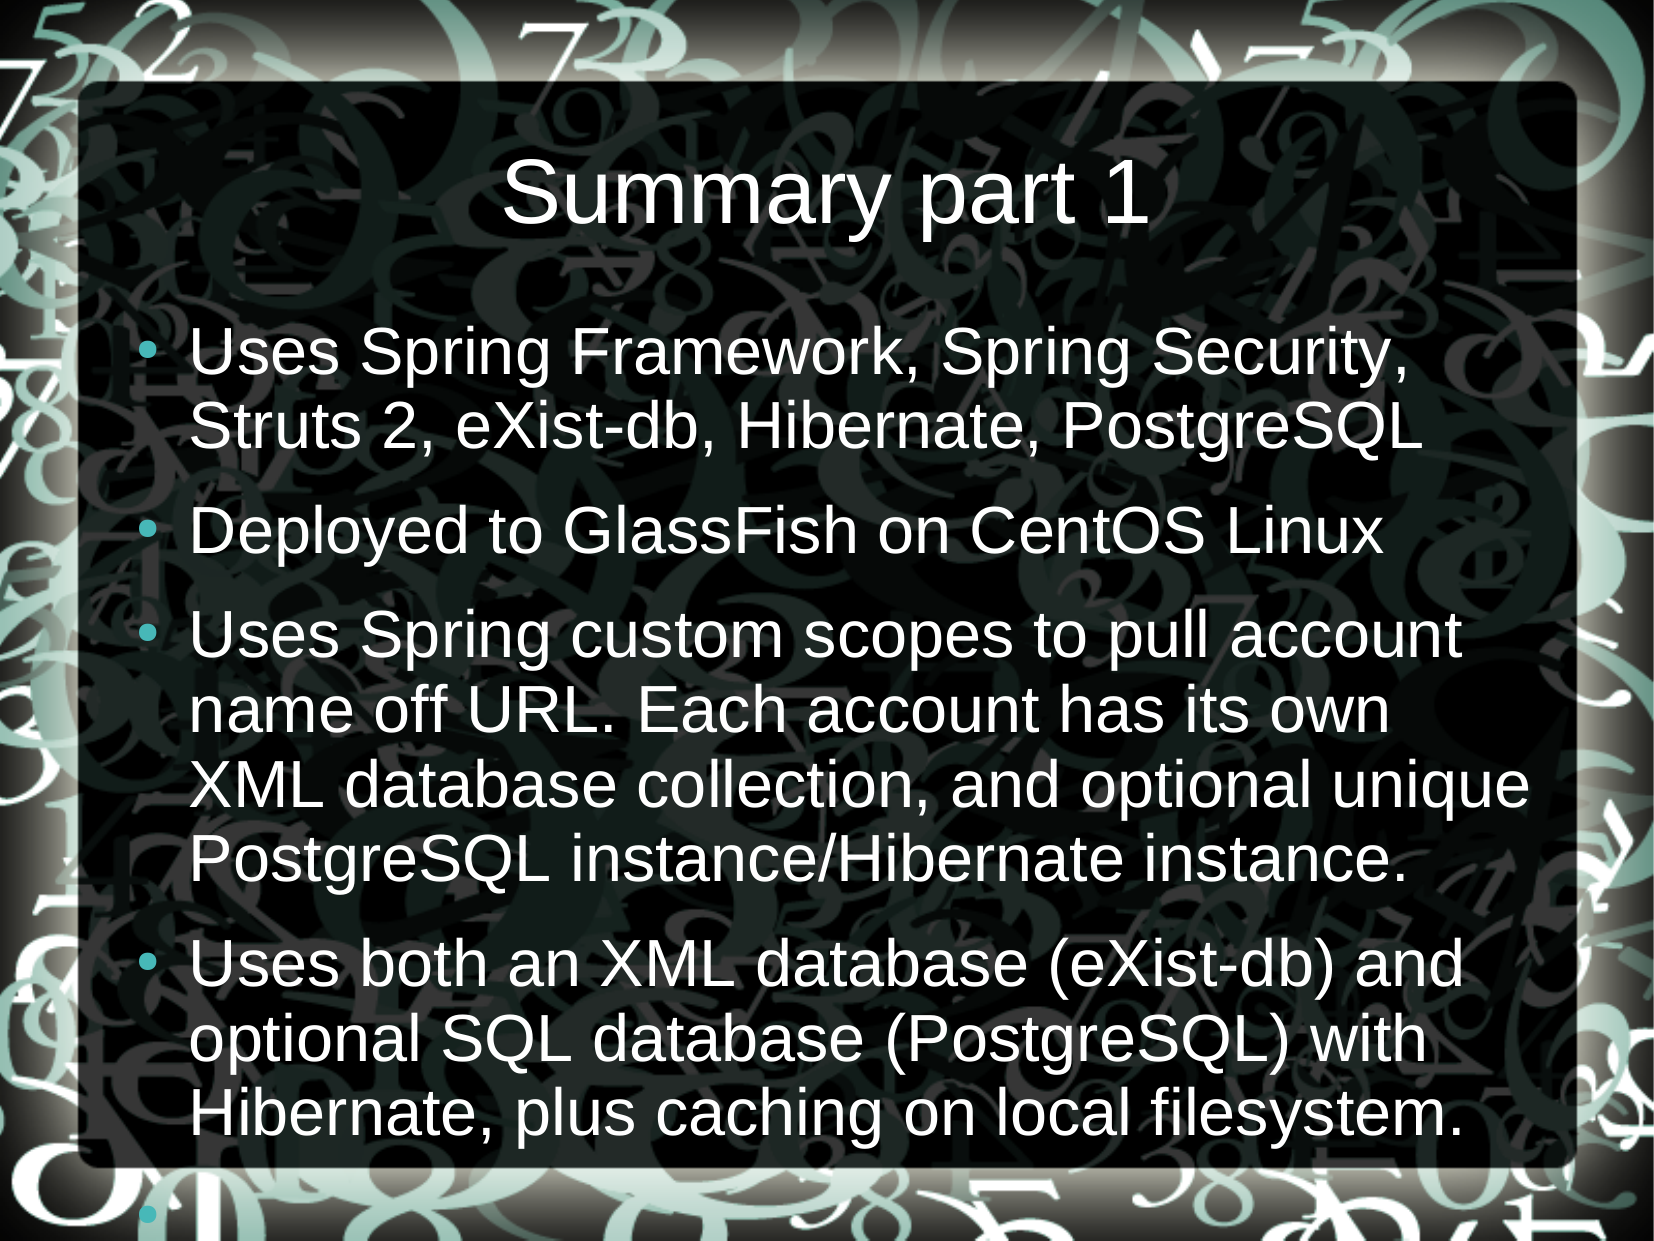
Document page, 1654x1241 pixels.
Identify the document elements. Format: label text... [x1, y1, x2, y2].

title Summary part 1 [82, 88, 1571, 296]
list Uses Spring Framework, Spring Security, Struts 2, eXist-db, Hibernate, PostgreSQL Deployed to GlassFish on CentOS Linux Uses Spring custom scopes to pull account name off URL. Each account has its own XML database collection, and optional unique PostgreSQL instance/Hibernate instance. Uses both an XML database (eXist-db) and optional SQL database (PostgreSQL) with Hibernate, plus caching on local filesystem. [118, 313, 1542, 1241]
picture [0, 0, 1654, 1241]
